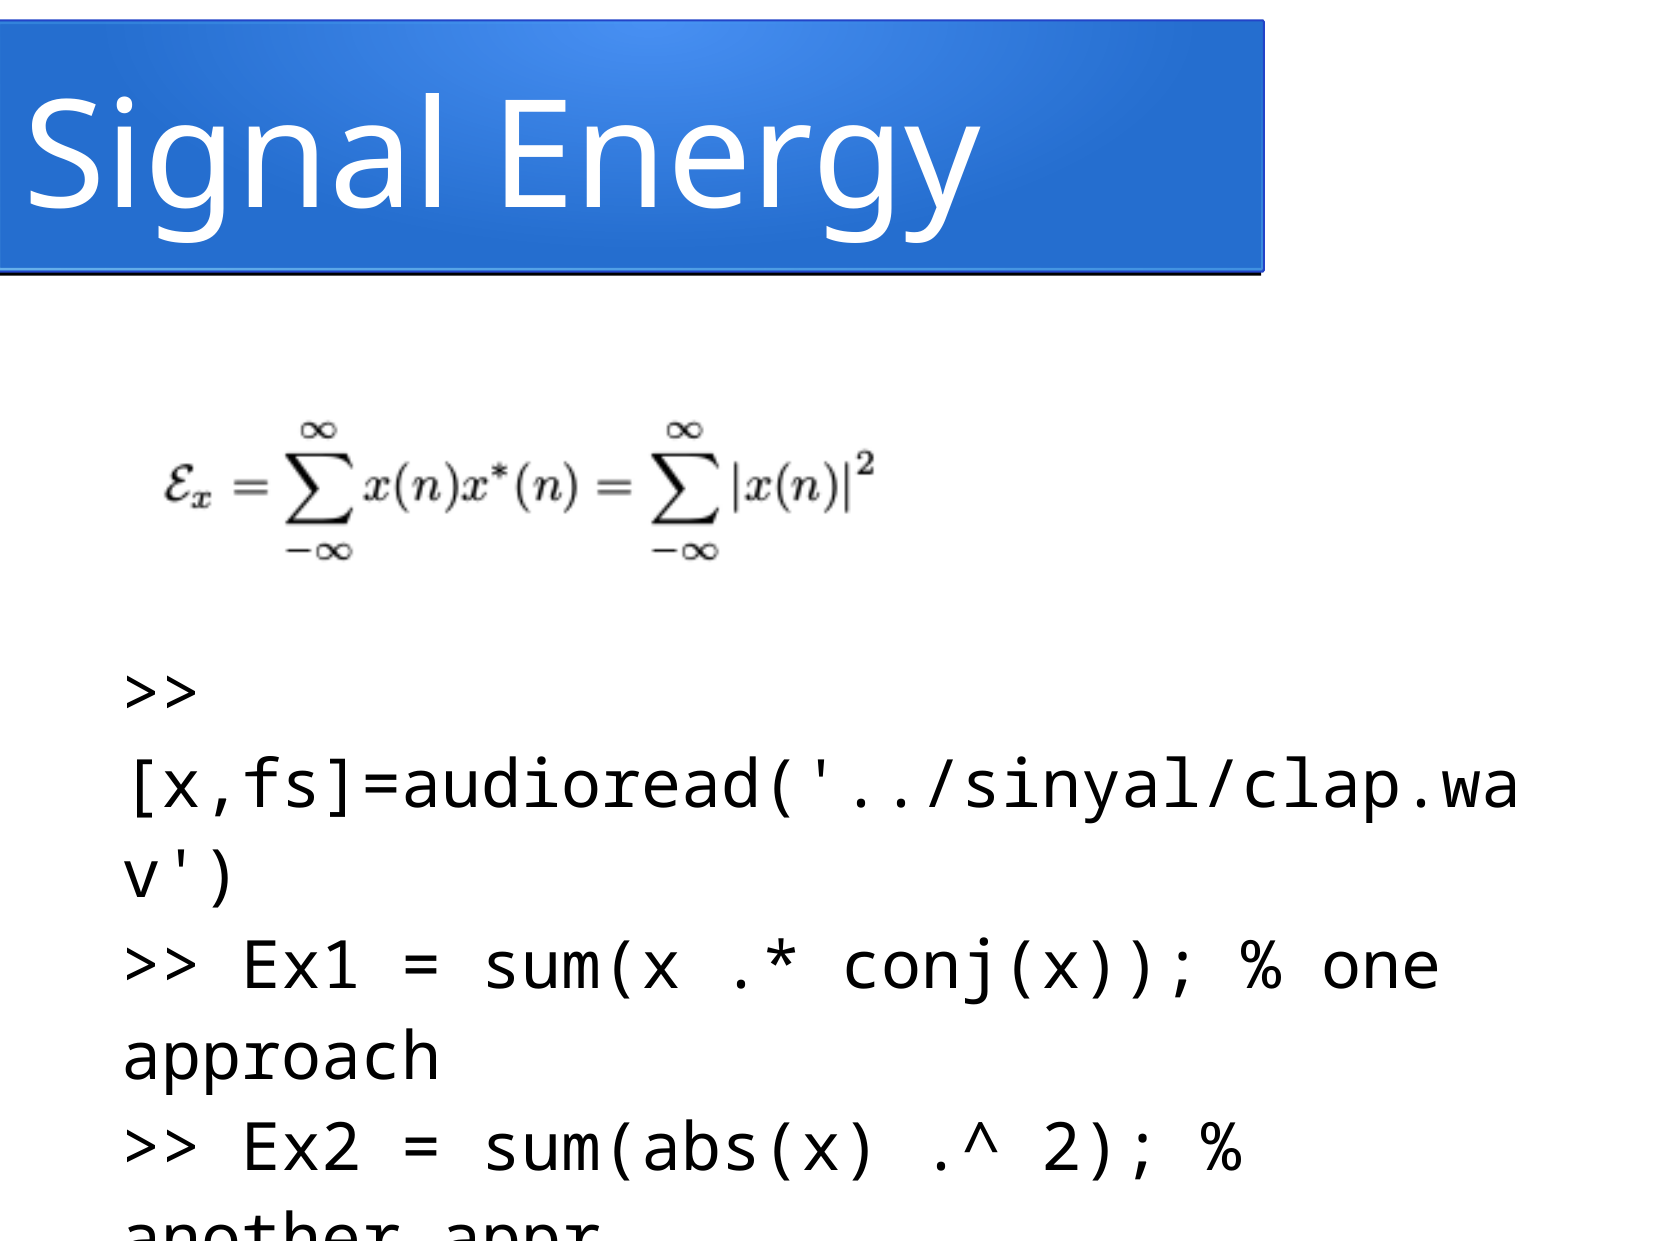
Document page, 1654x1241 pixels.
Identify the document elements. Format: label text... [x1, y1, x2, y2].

picture [124, 377, 887, 612]
text_box >> [x,fs]=audioread('../sinyal/clap.wav') >> Ex1 = sum(x .* conj(x)); % one approach >> Ex2 = sum(abs(x) .^ 2); % another appr [106, 637, 1548, 921]
title Signal Energy [23, 47, 1300, 252]
